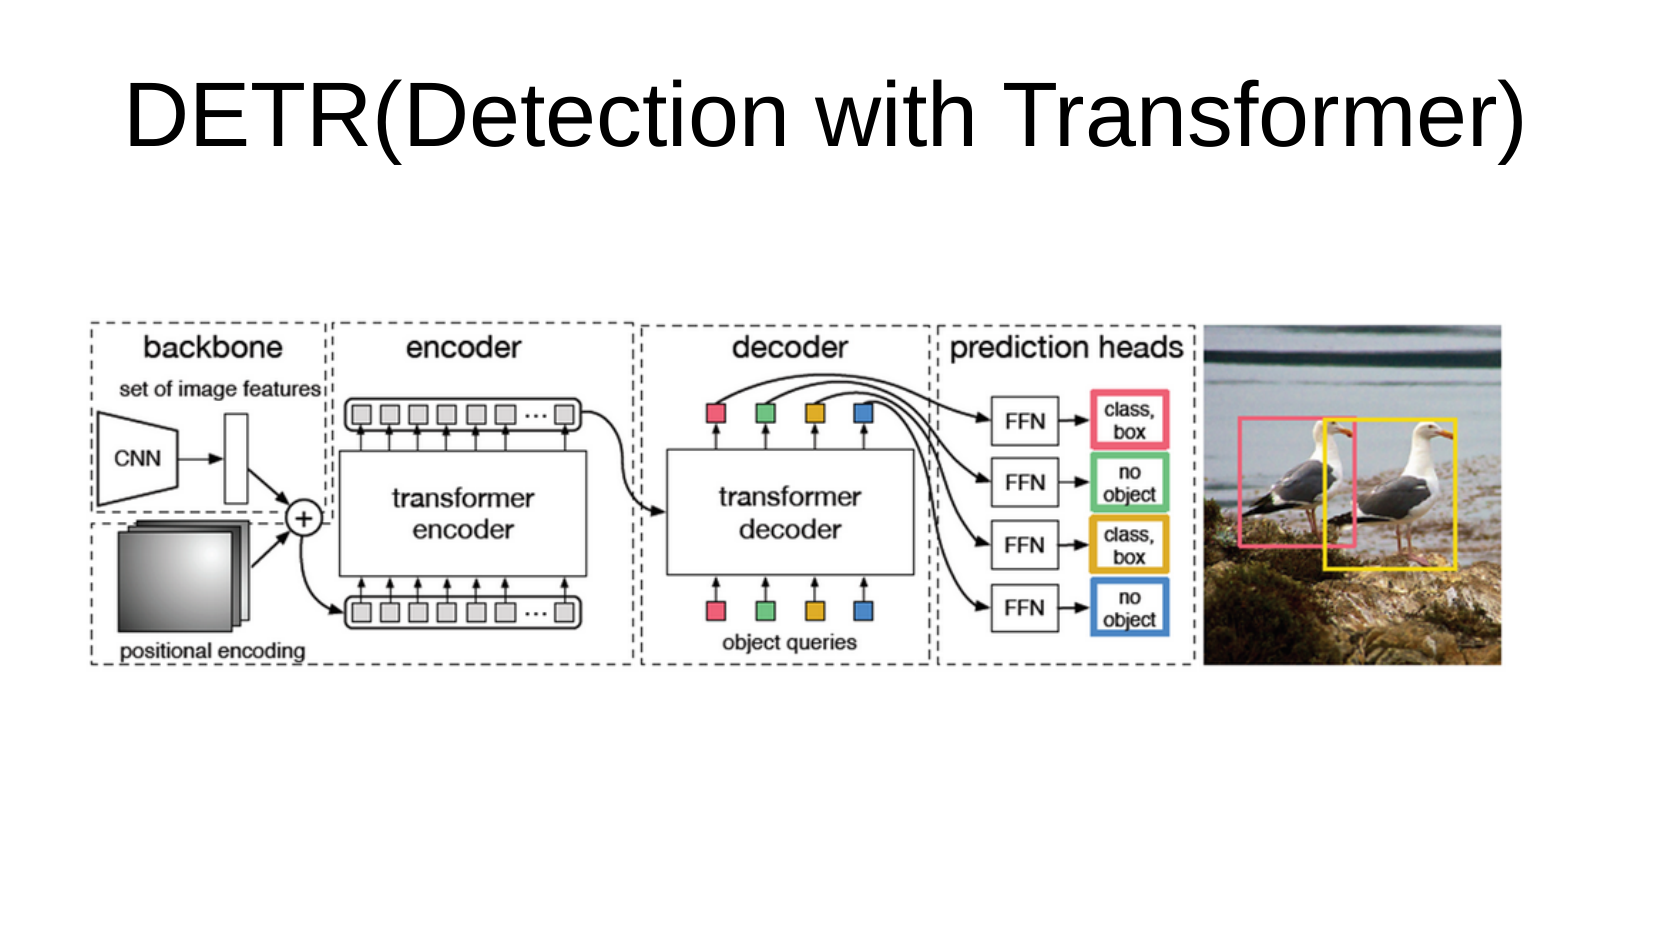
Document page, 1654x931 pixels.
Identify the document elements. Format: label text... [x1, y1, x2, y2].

title DETR(Detection with Transformer) [82, 37, 1571, 193]
picture [47, 291, 1557, 721]
